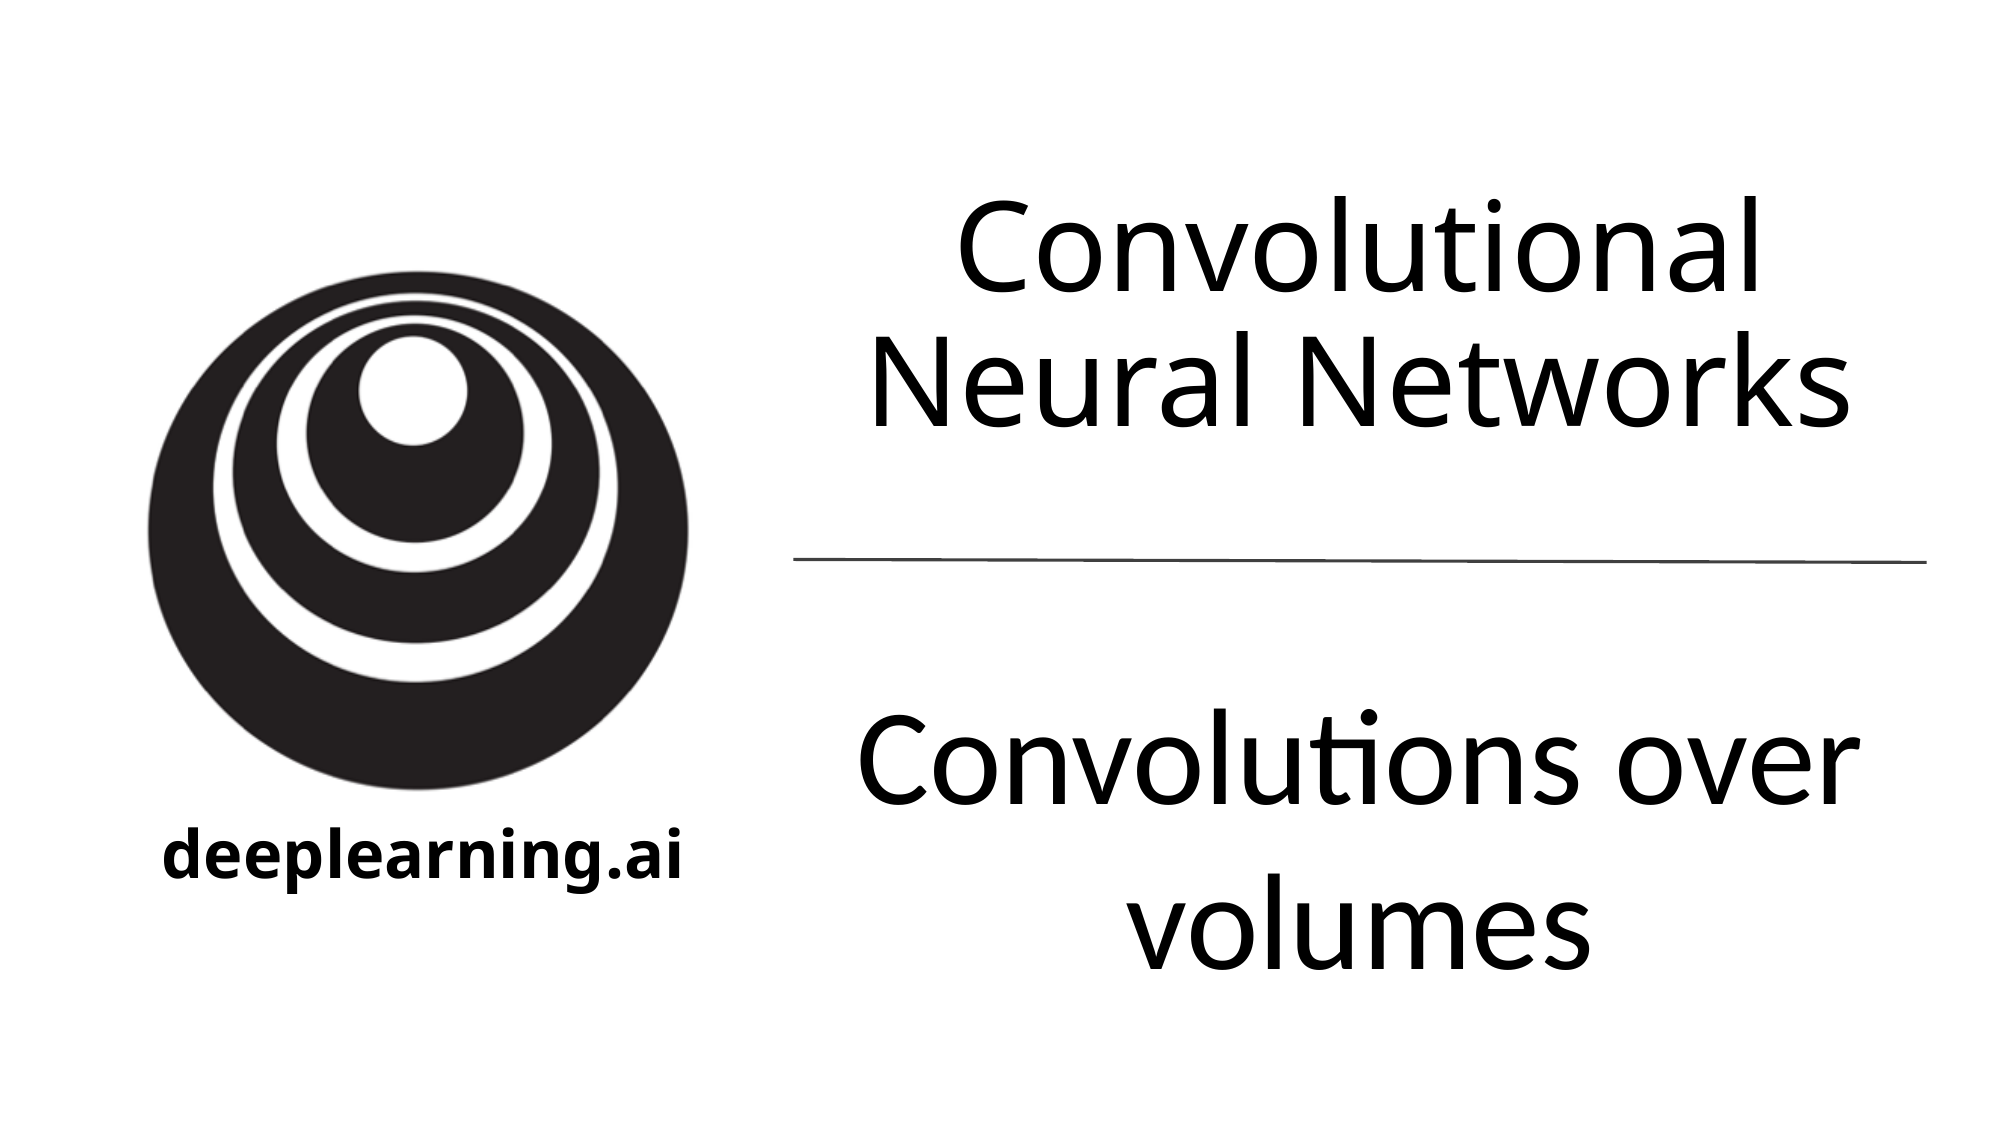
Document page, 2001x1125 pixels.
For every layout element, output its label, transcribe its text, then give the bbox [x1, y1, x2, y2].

text_box [179, 194, 669, 702]
text_box deeplearning.ai [56, 768, 790, 901]
title Convolutional Neural Networks [848, 161, 1872, 462]
picture [108, 234, 739, 768]
text_box Convolutions over volumes [810, 660, 1910, 1009]
